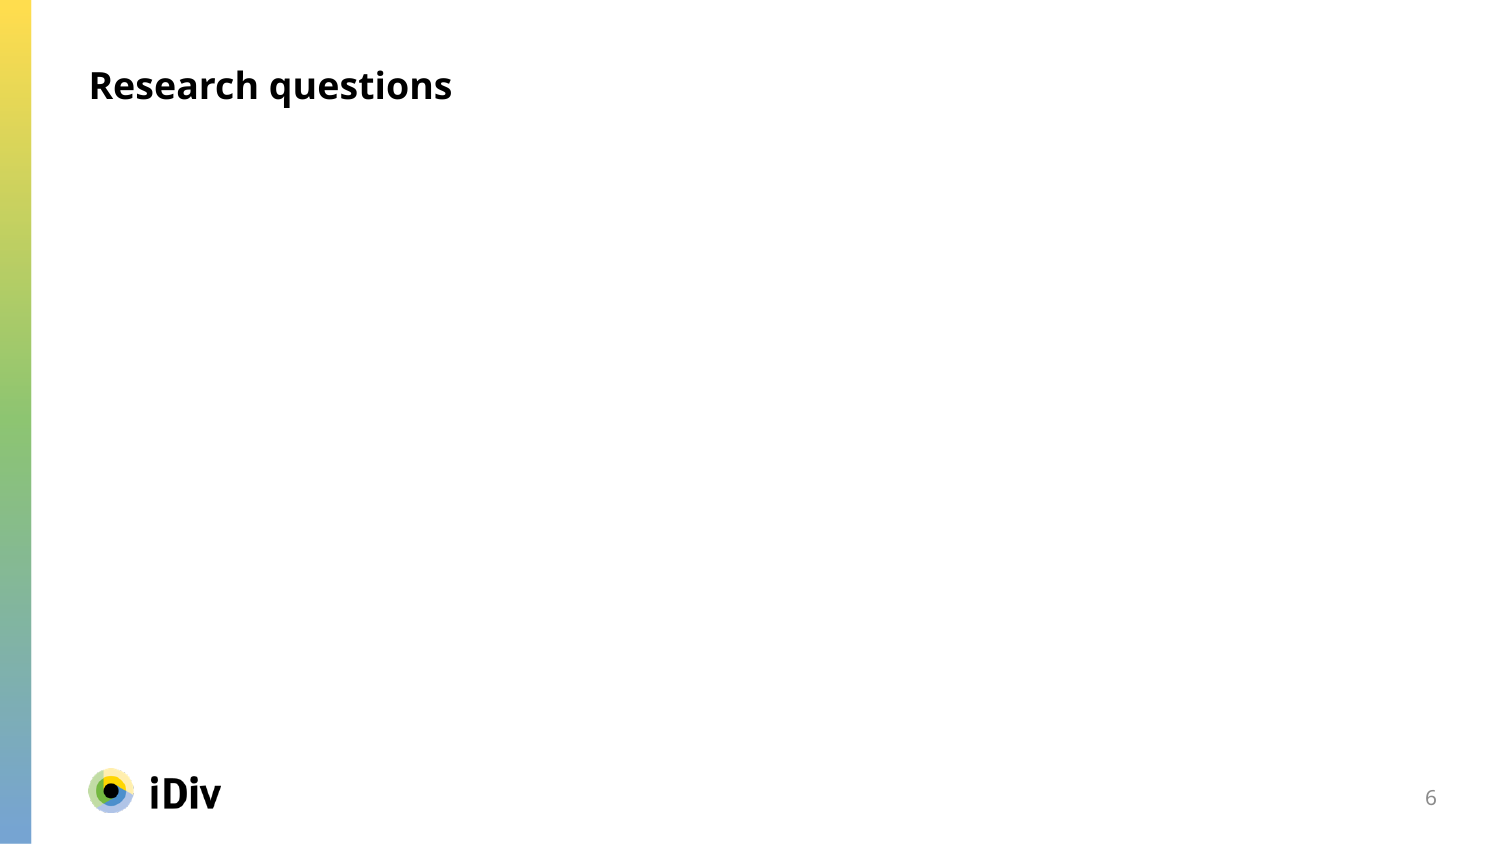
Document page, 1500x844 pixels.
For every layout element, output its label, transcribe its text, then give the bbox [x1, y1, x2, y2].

slide_number 6 [1240, 767, 1437, 813]
picture [0, 0, 1500, 844]
list Research questions [88, 61, 1437, 157]
